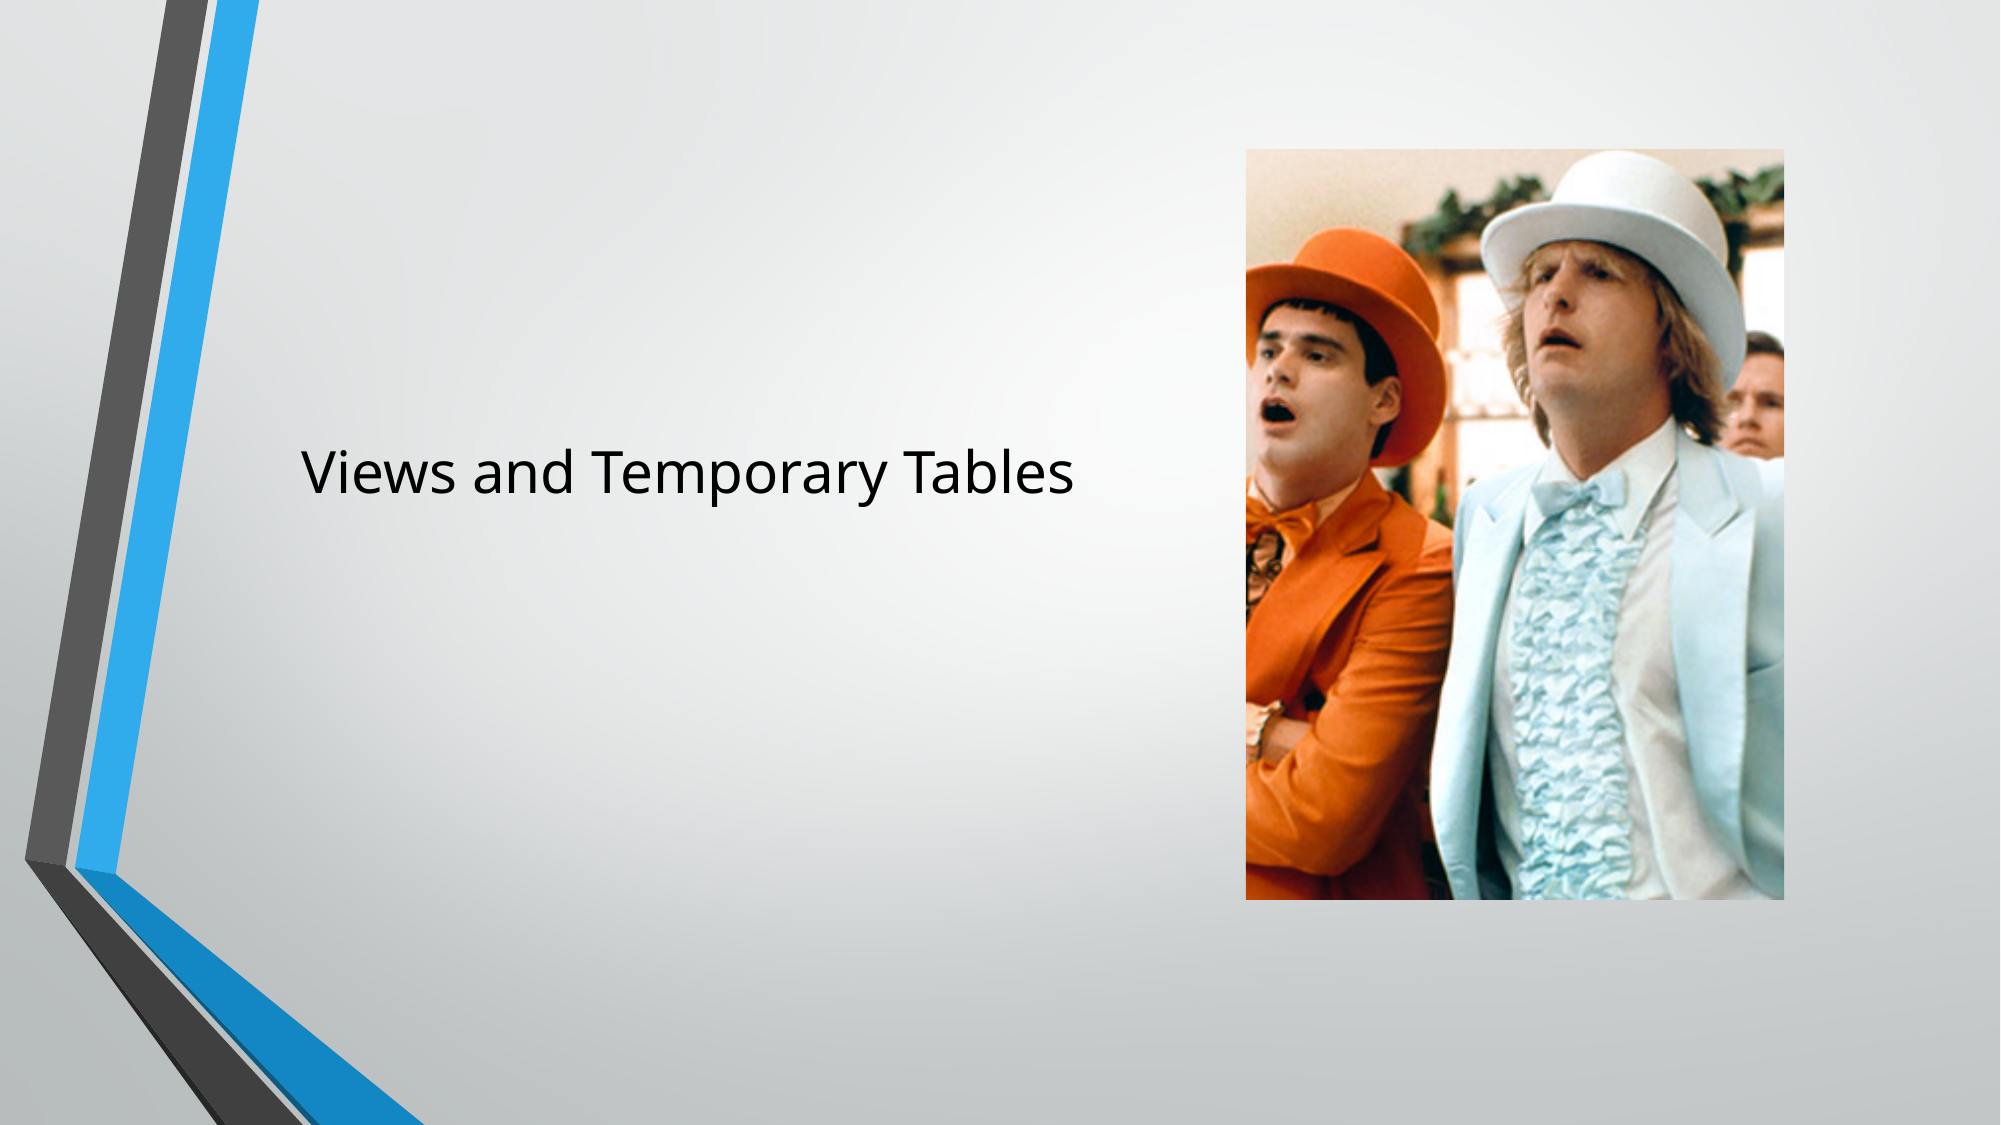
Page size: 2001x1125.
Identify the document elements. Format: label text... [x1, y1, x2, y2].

title Views and Temporary Tables [243, 287, 1134, 513]
picture [1245, 149, 1785, 901]
